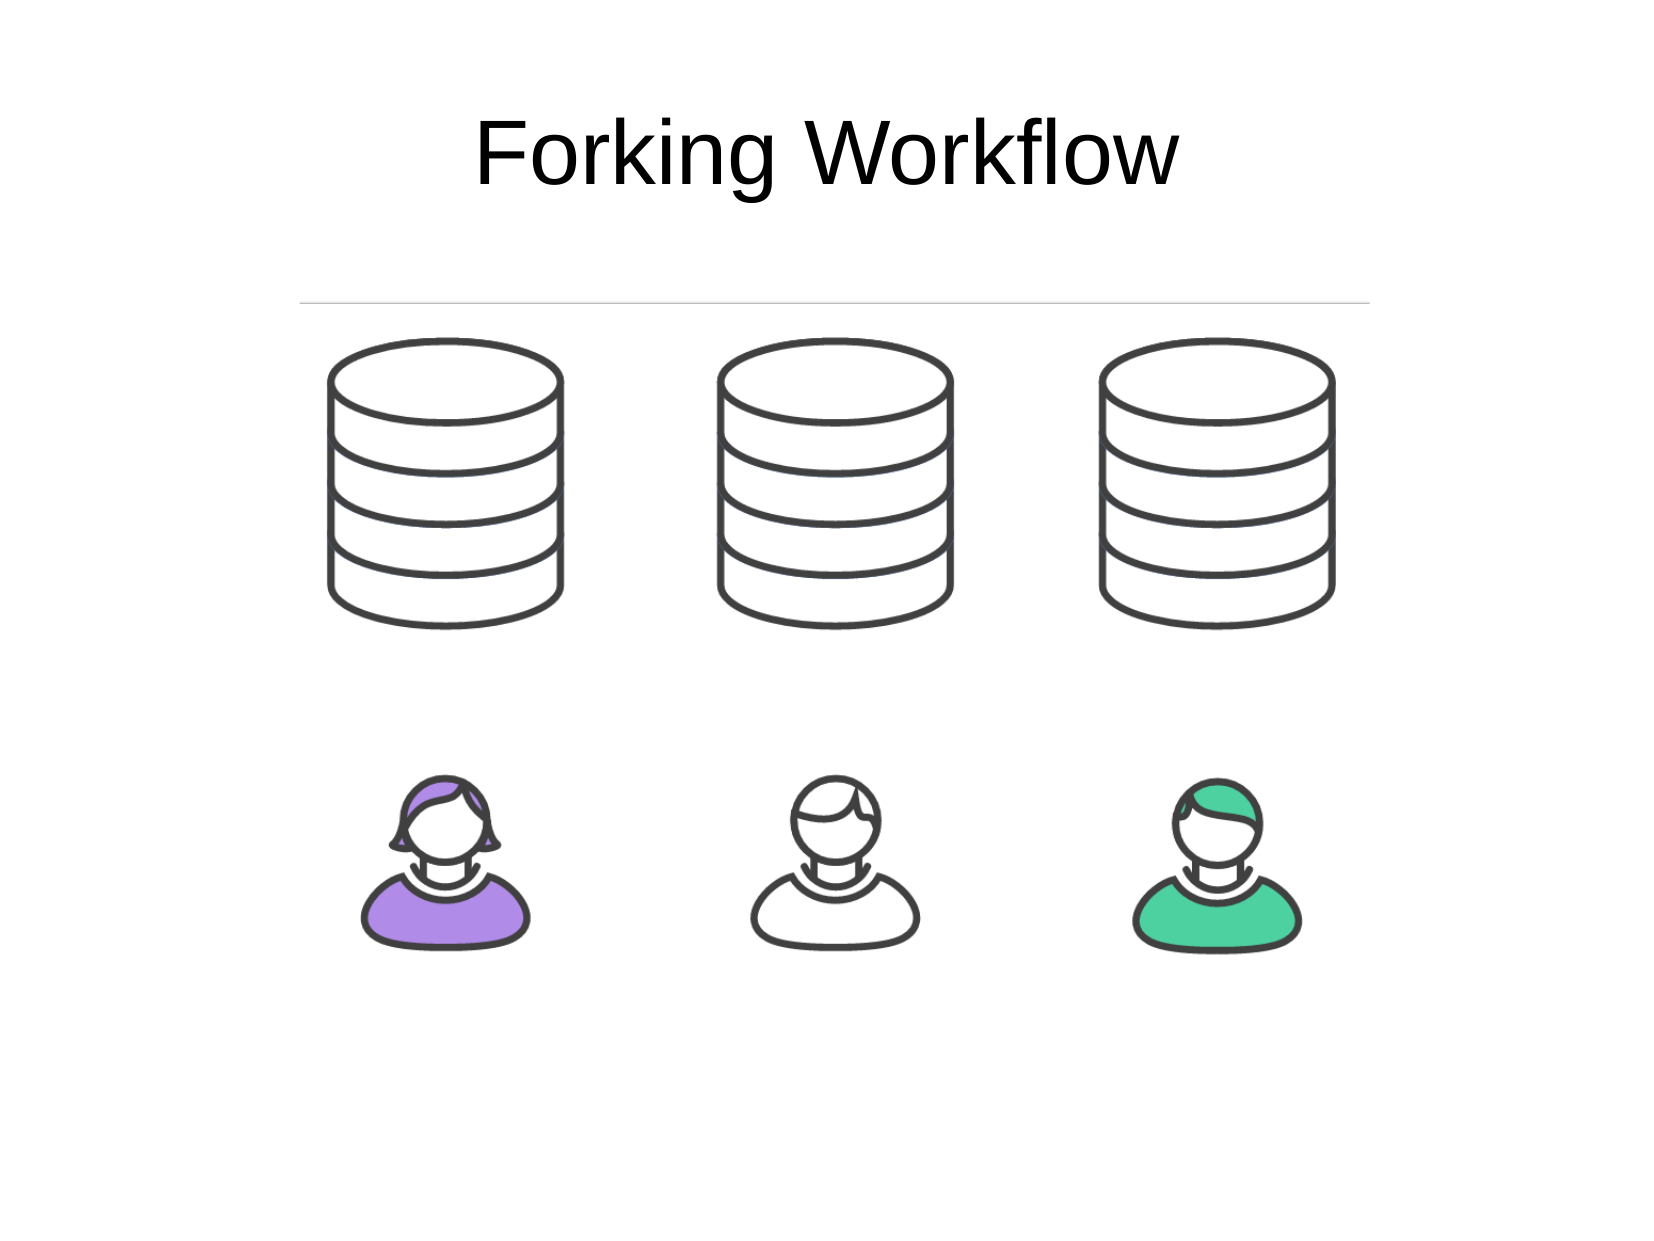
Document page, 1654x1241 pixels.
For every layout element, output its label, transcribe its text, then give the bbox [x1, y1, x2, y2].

title Forking Workflow [82, 49, 1571, 257]
picture [299, 301, 1370, 976]
